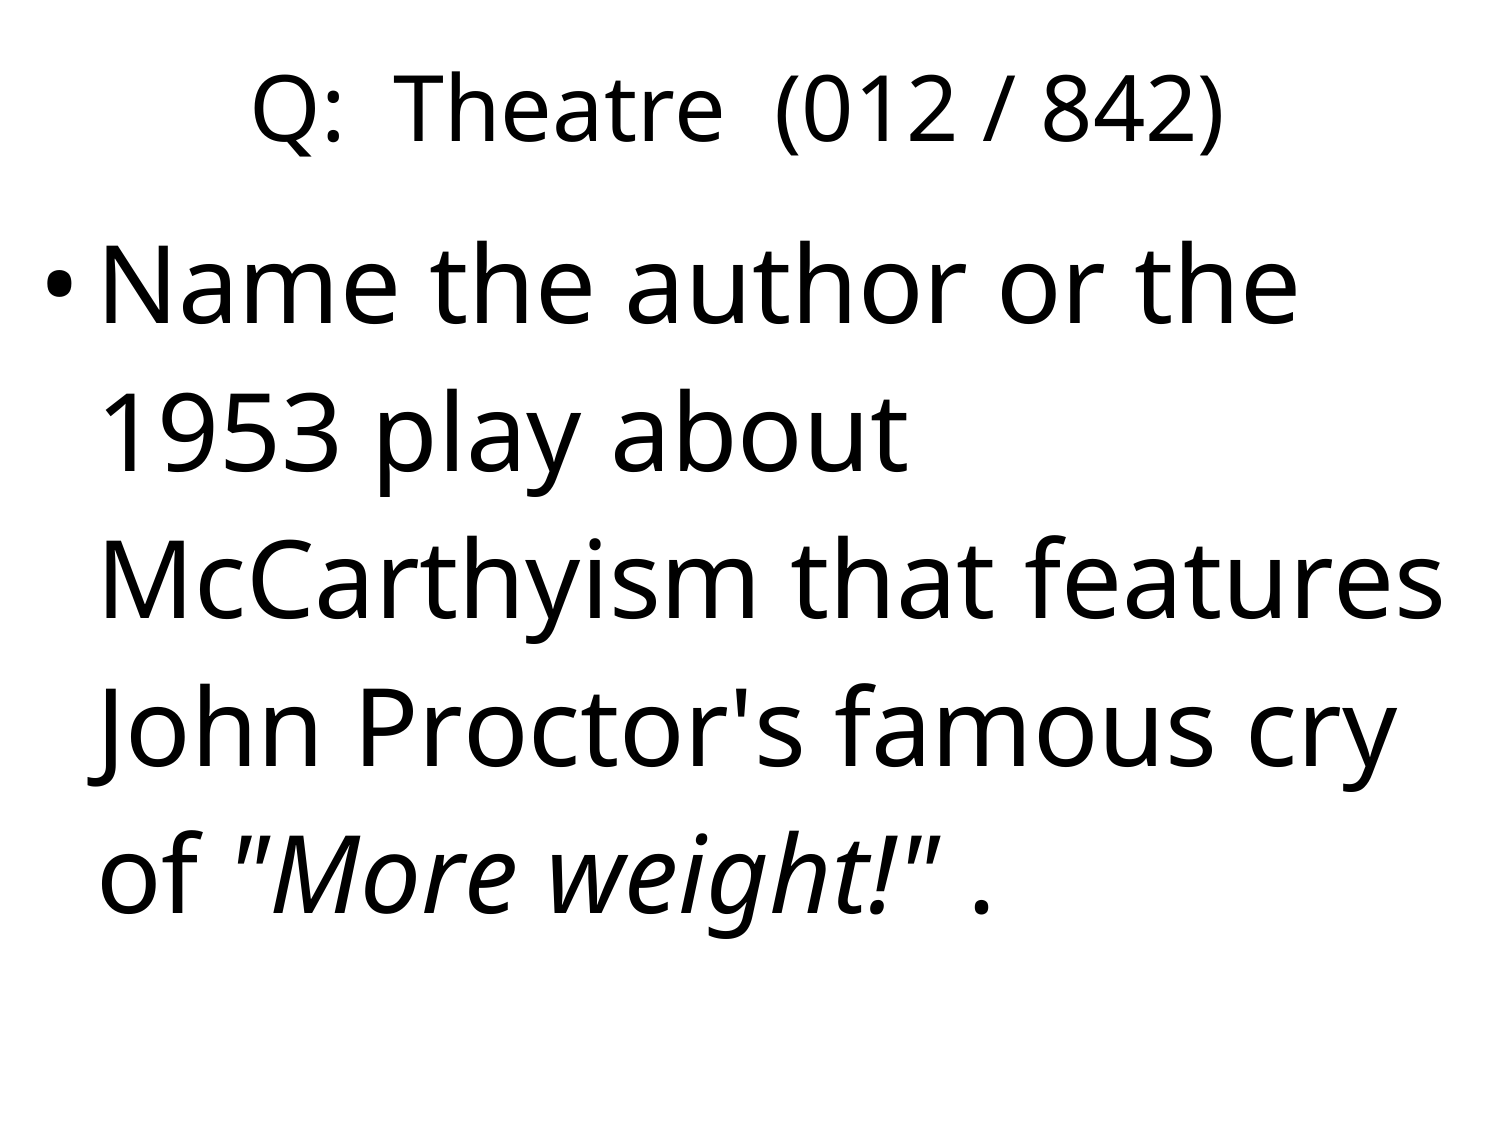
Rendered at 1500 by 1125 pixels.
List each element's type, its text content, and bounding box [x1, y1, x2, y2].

list Name the author or the 1953 play about McCarthyism that features John Proctor's famous cry of "More weight!" . [24, 200, 1476, 1101]
title Q: Theatre (012 / 842) [24, 12, 1476, 200]
